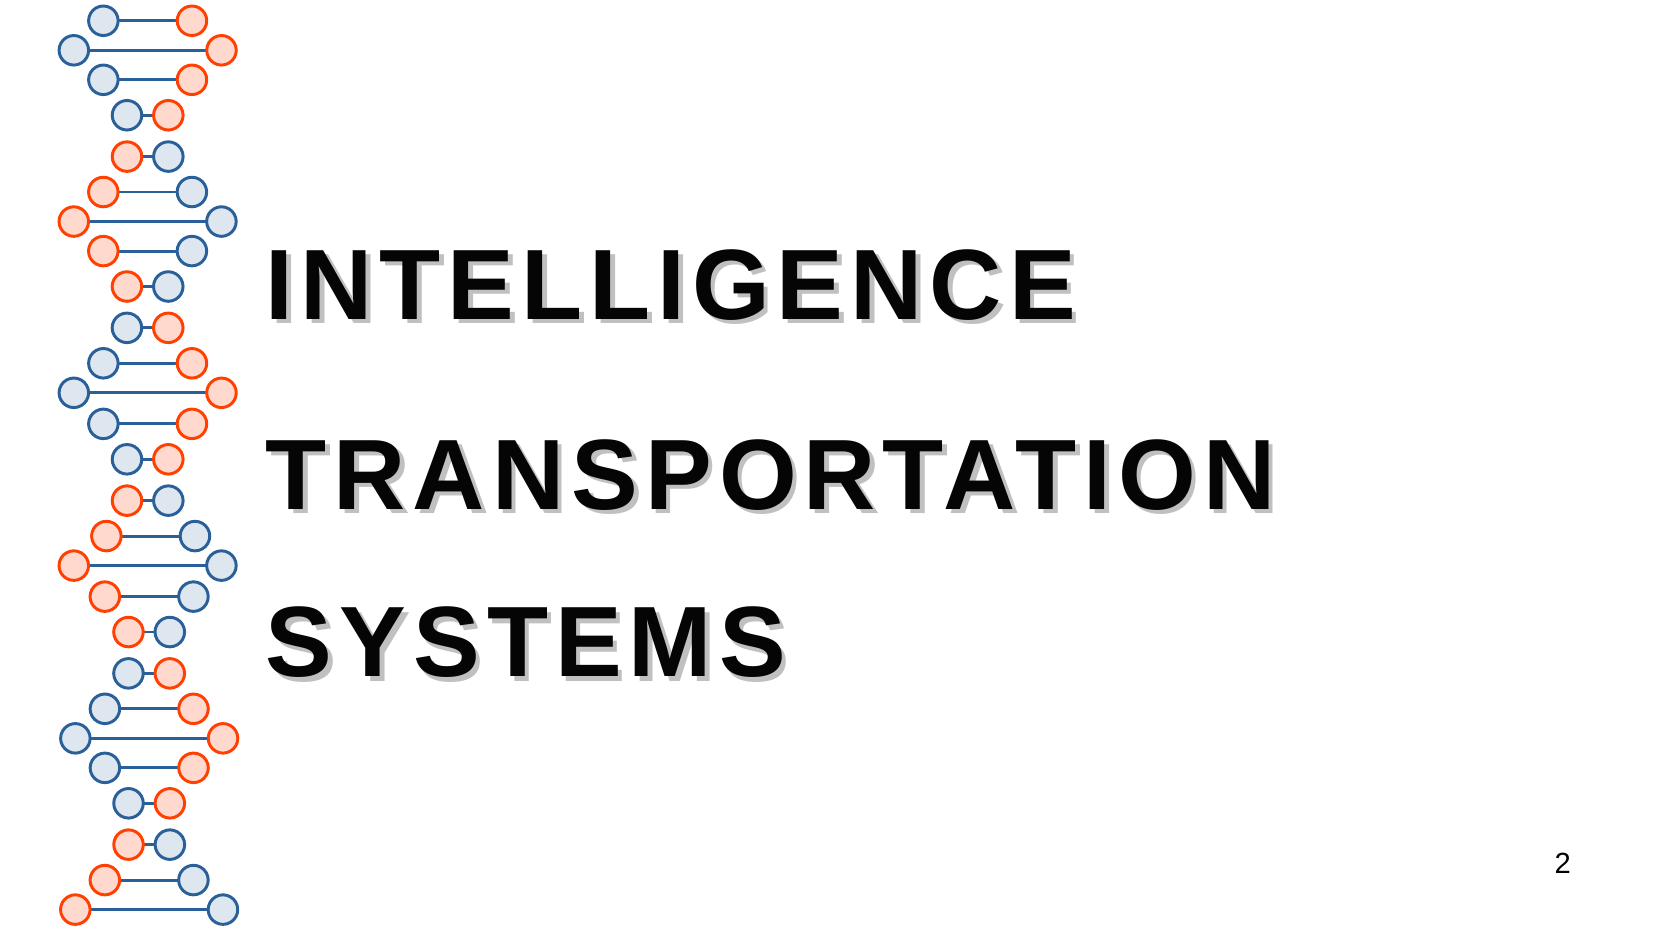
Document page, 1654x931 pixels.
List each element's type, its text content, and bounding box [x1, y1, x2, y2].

list INTELLIGENCE TRANSPORTATION SYSTEMS [265, 173, 1595, 713]
